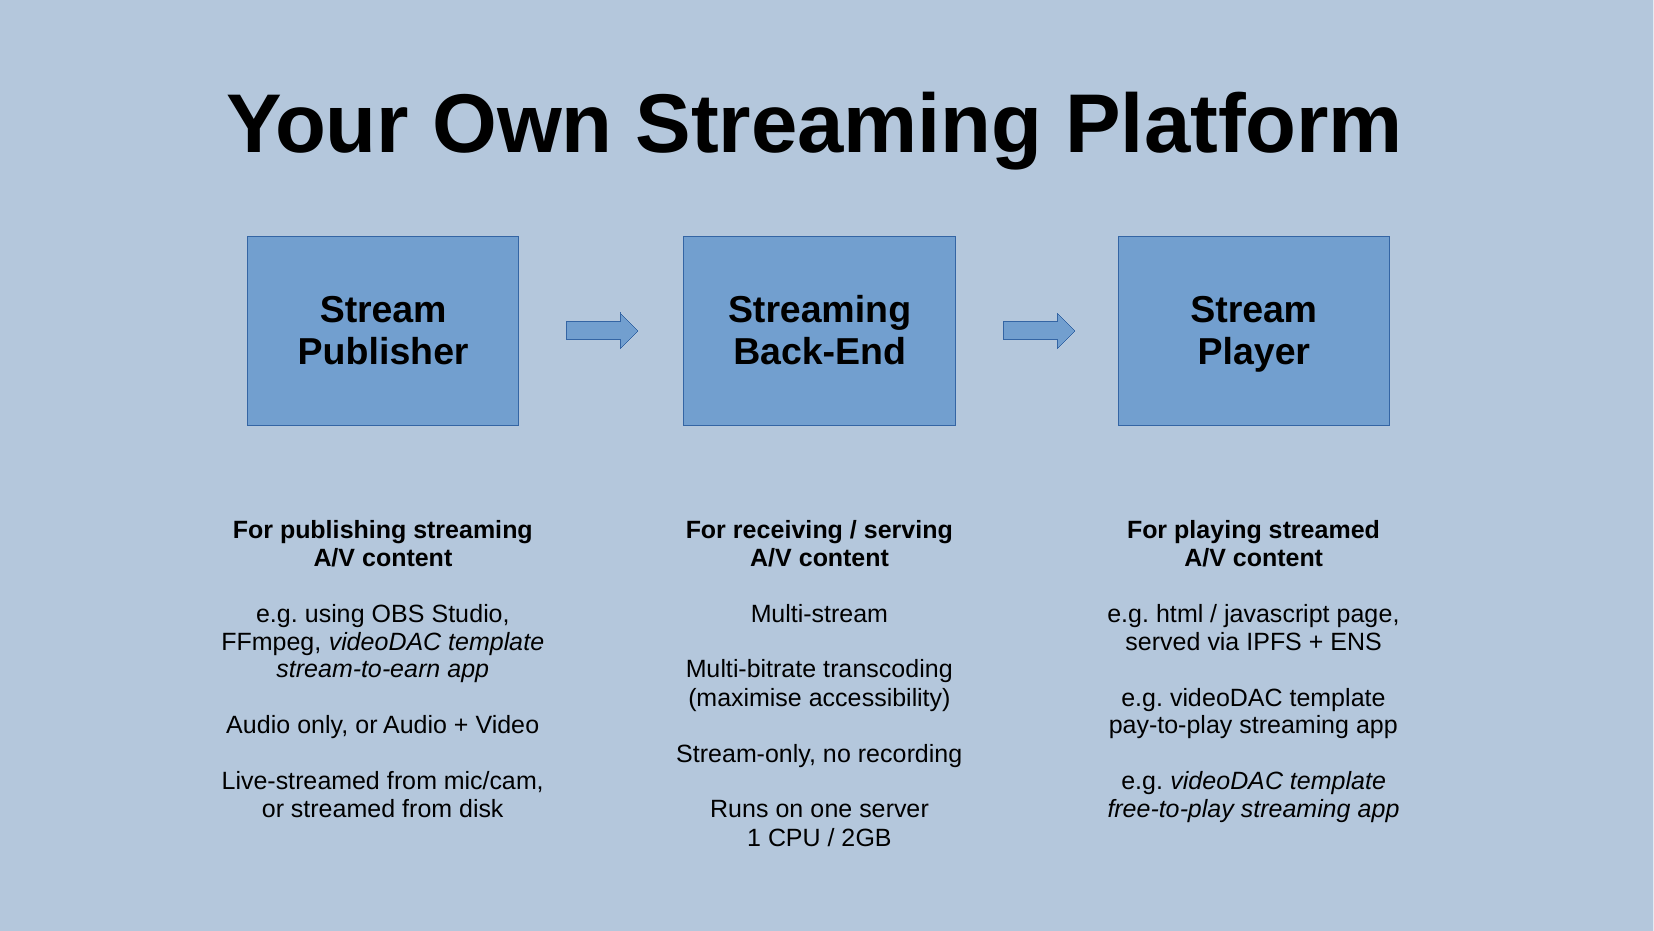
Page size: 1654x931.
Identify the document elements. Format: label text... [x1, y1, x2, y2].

text_box Streaming Back-End [683, 236, 956, 426]
text_box [1003, 313, 1075, 349]
text_box For publishing streaming A/V content e.g. using OBS Studio, FFmpeg, videoDAC template stream-to-earn app Audio only, or Audio + Video Live-streamed from mic/cam, or streamed from disk [206, 507, 560, 831]
text_box For receiving / serving A/V content Multi-stream Multi-bitrate transcoding (maximise accessibility) Stream-only, no recording Runs on one server 1 CPU / 2GB [661, 507, 978, 859]
text_box For playing streamed A/V content e.g. html / javascript page, served via IPFS + ENS e.g. videoDAC template pay-to-play streaming app e.g. videoDAC template free-to-play streaming app [1092, 507, 1416, 831]
text_box Stream Publisher [247, 236, 519, 426]
text_box [566, 312, 638, 349]
text_box Stream Player [1118, 236, 1390, 426]
text_box Your Own Streaming Platform [0, 0, 1654, 931]
